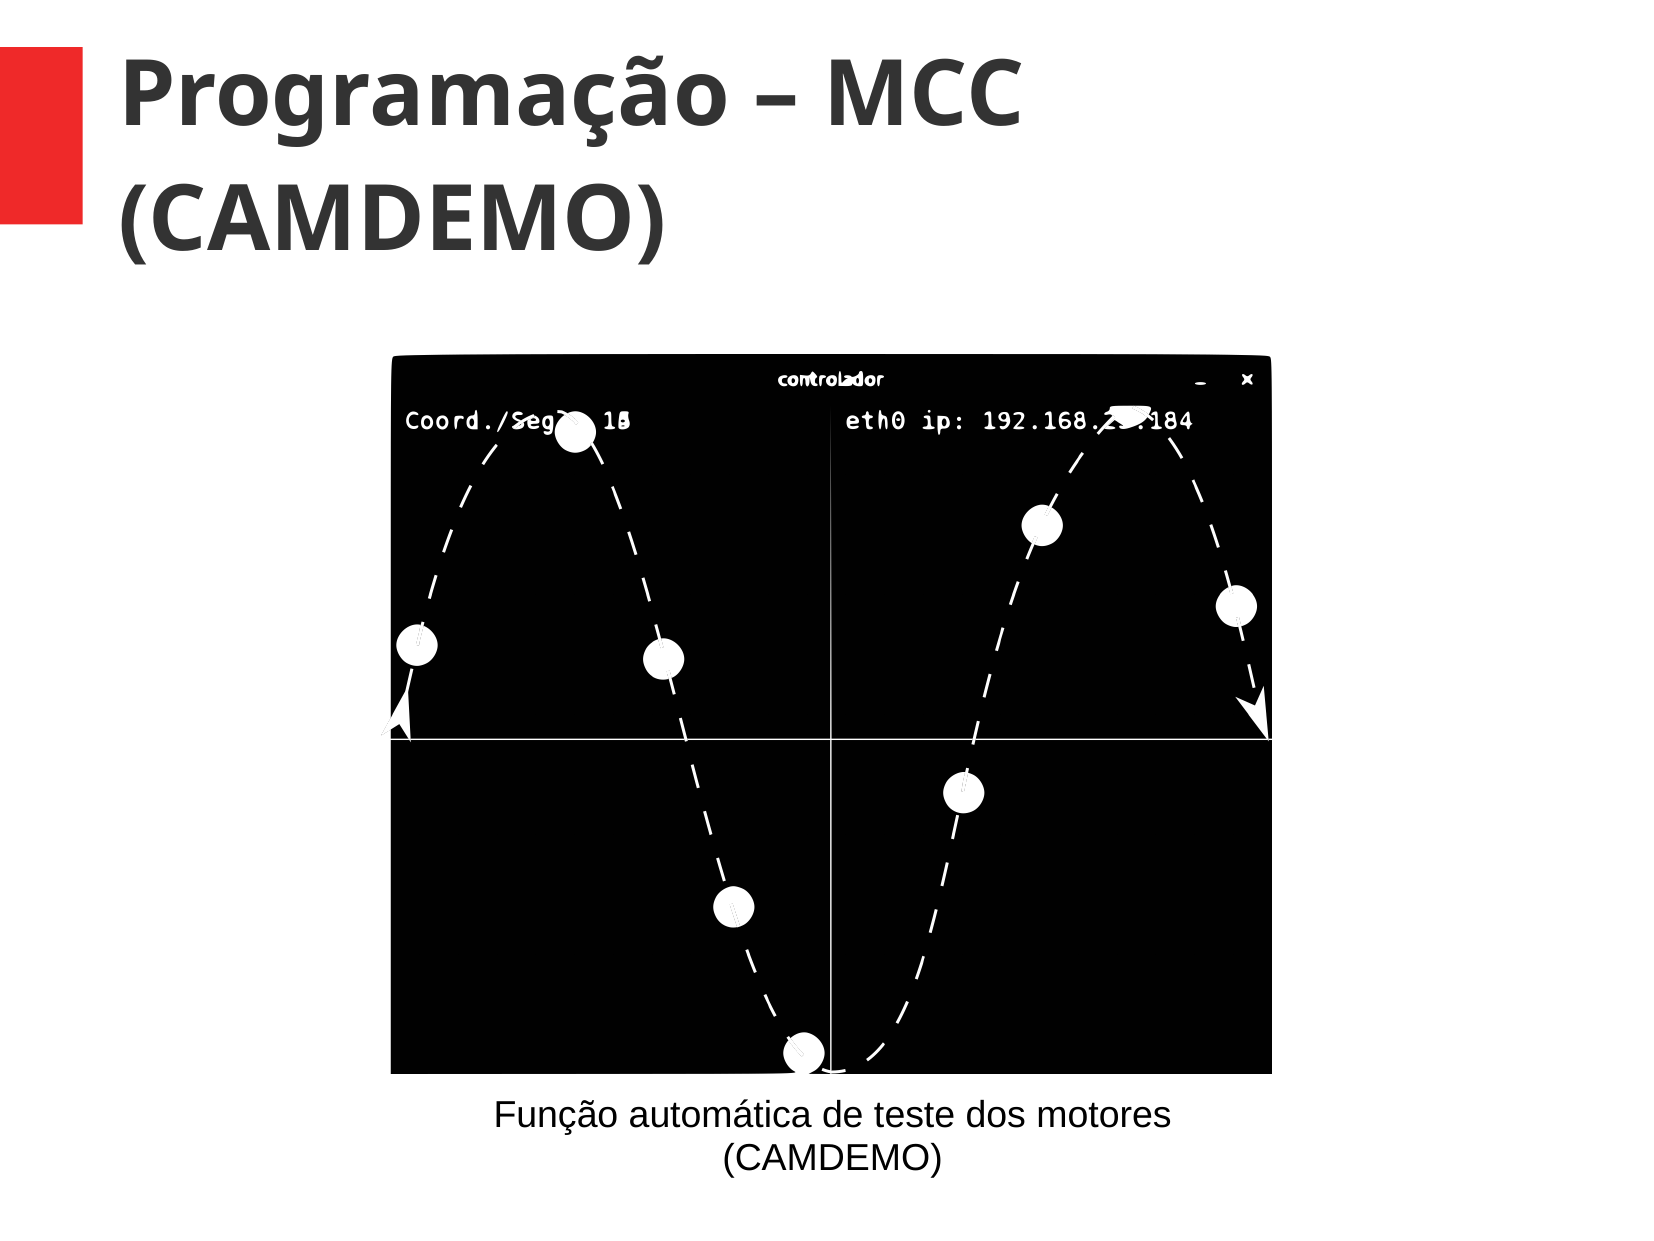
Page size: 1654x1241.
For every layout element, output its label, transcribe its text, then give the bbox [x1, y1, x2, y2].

title Programação – MCC (CAMDEMO) [118, 45, 1571, 260]
picture [381, 354, 1272, 1074]
text_box Função automática de teste dos motores (CAMDEMO) [389, 1086, 1276, 1186]
